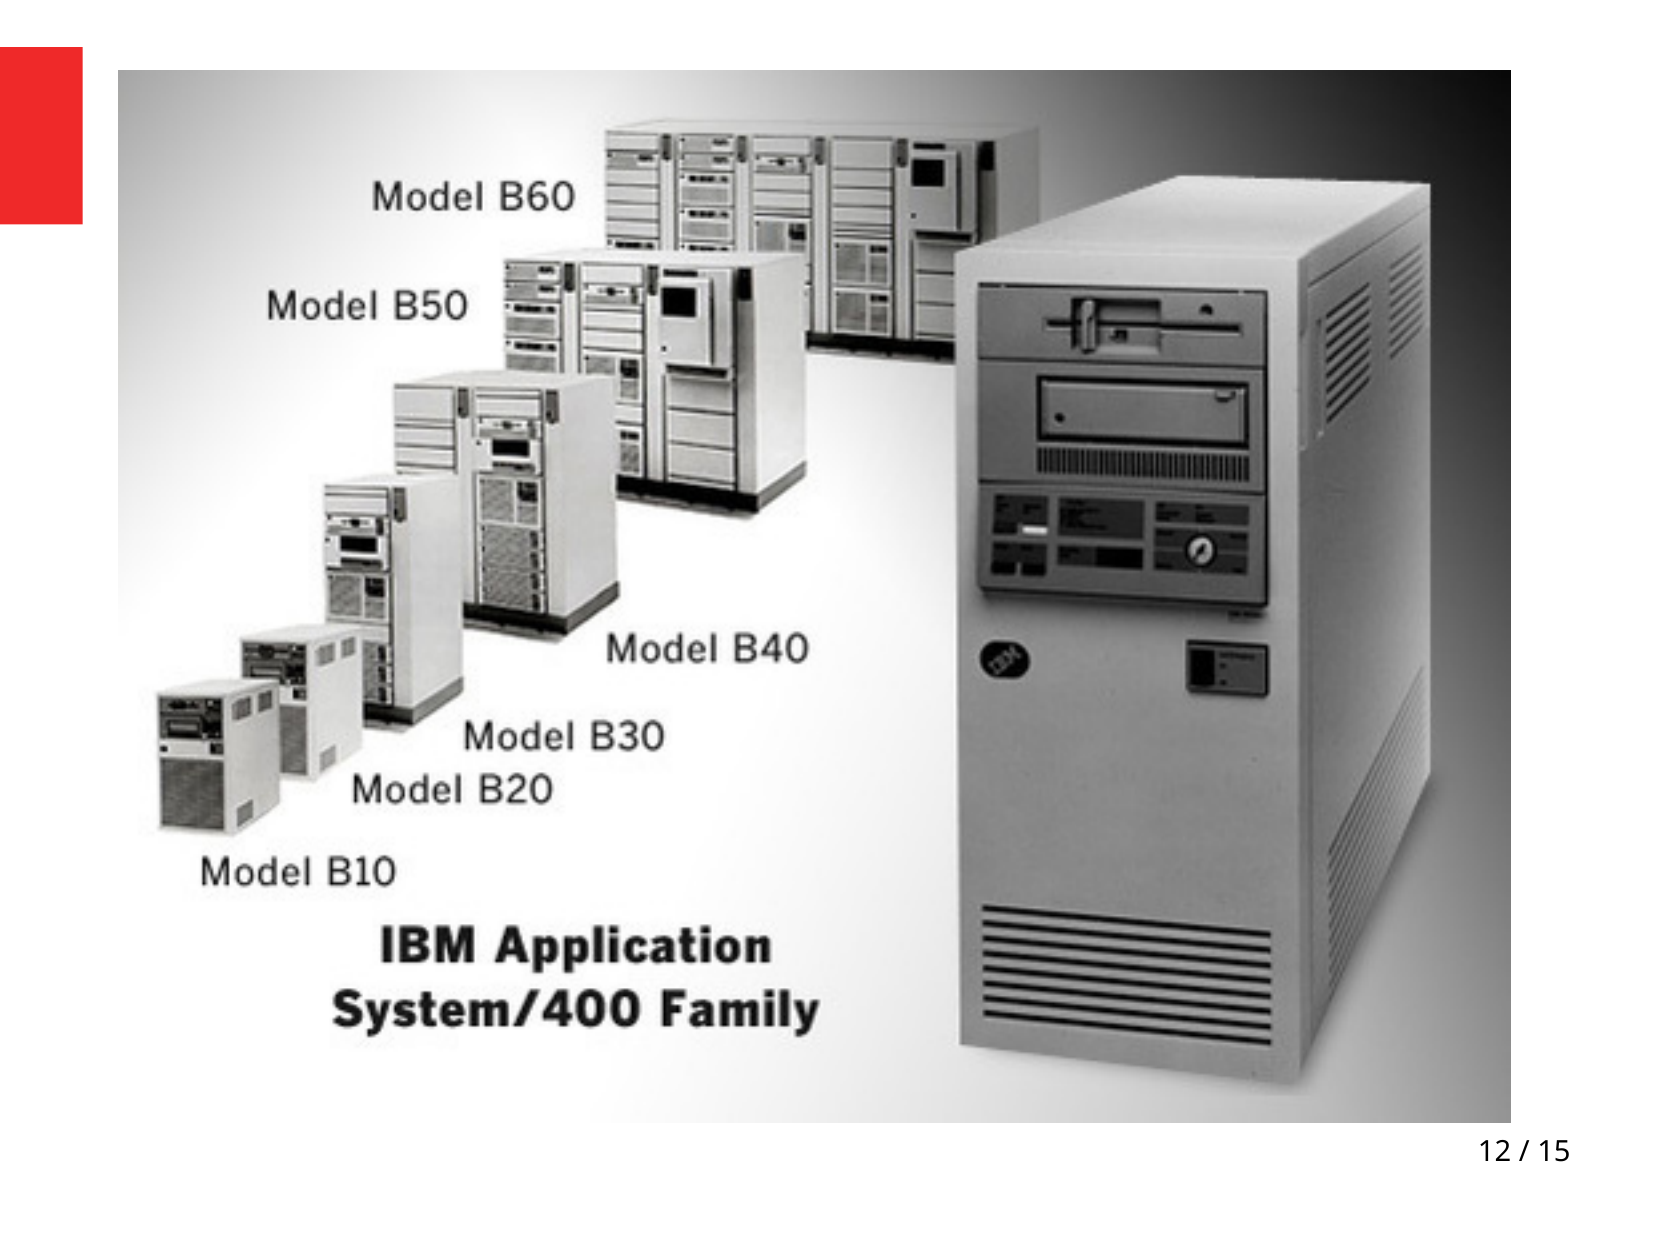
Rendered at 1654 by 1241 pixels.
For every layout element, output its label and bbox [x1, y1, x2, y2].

picture [118, 70, 1511, 1123]
